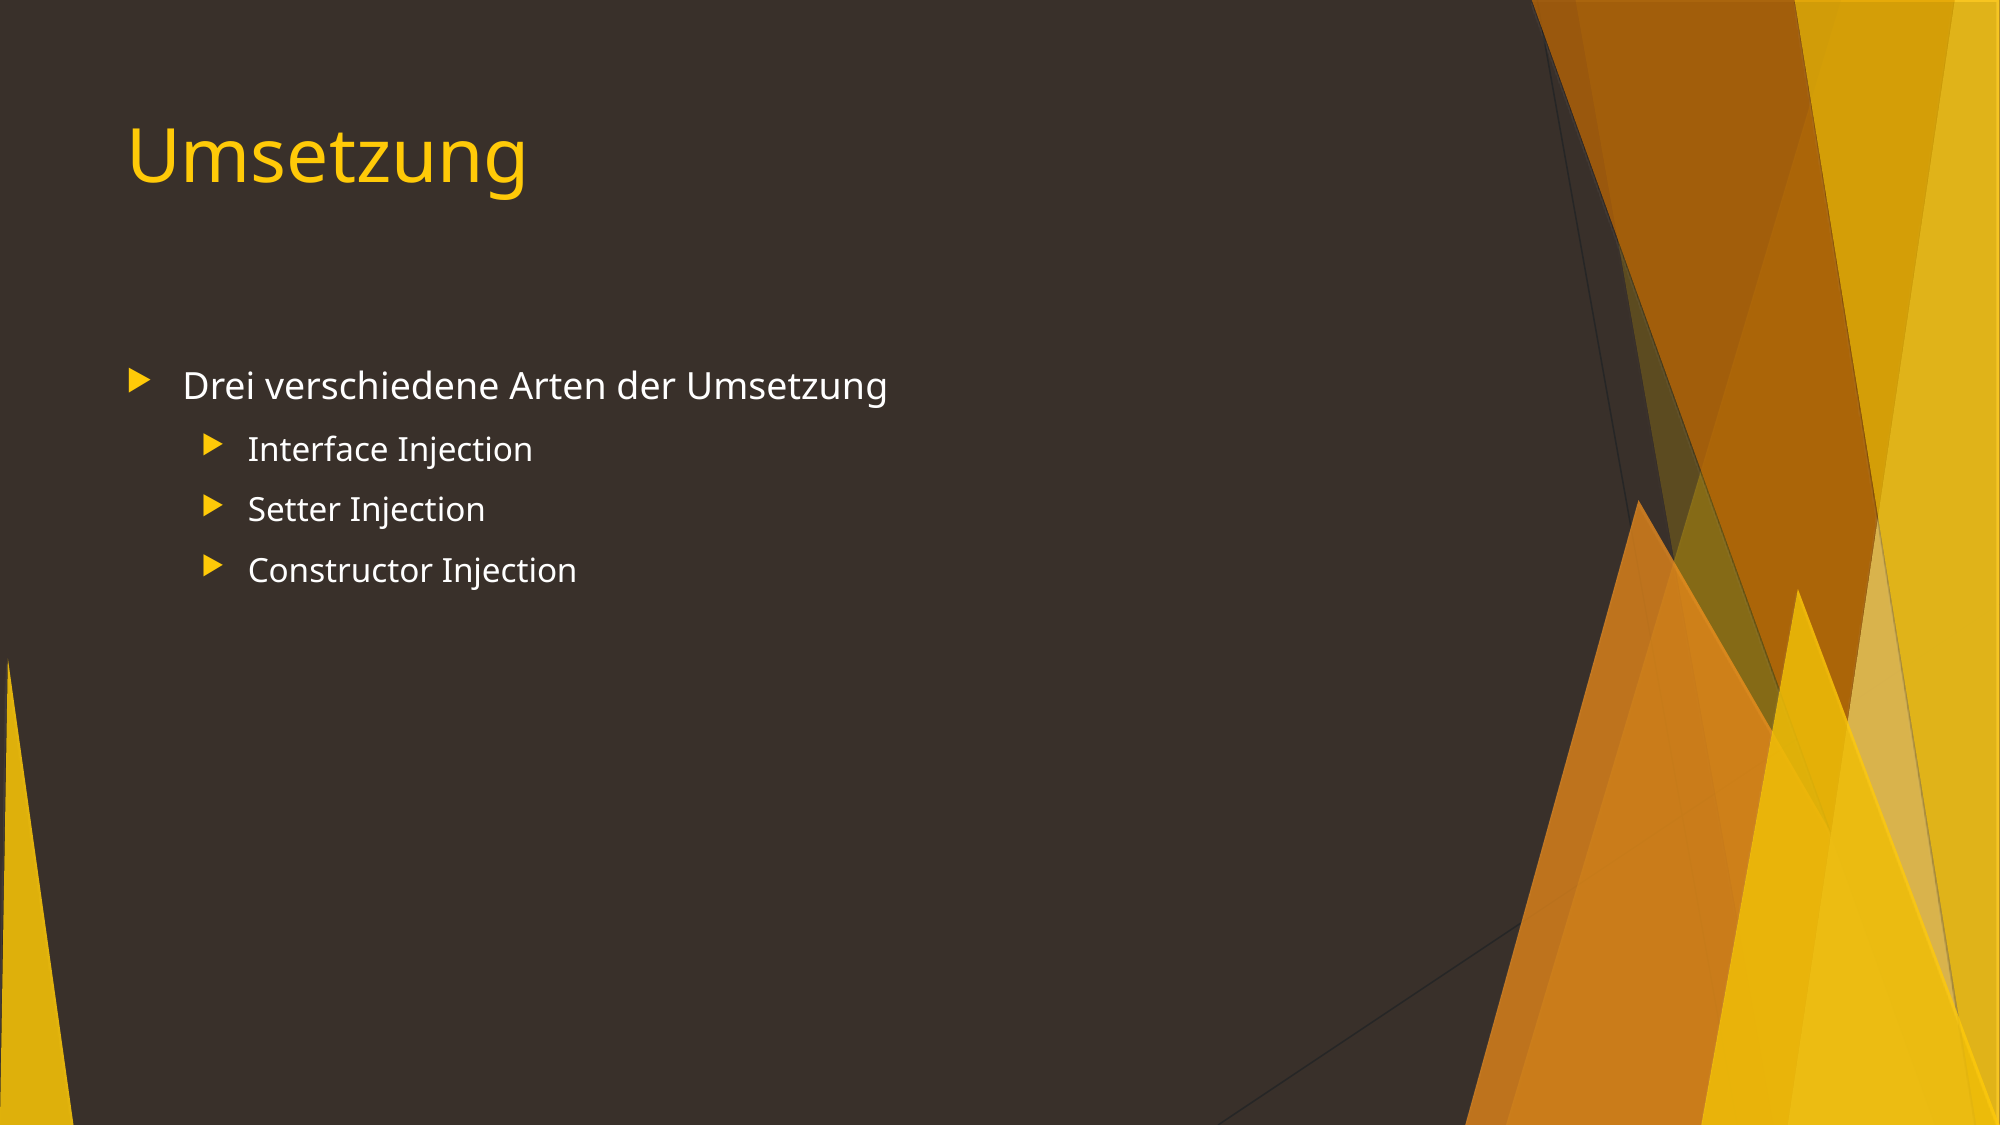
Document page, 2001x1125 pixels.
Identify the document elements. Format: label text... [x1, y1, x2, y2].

list Drei verschiedene Arten der Umsetzung Interface Injection Setter Injection Constructor Injection [111, 354, 1522, 992]
title Umsetzung [111, 99, 1522, 317]
